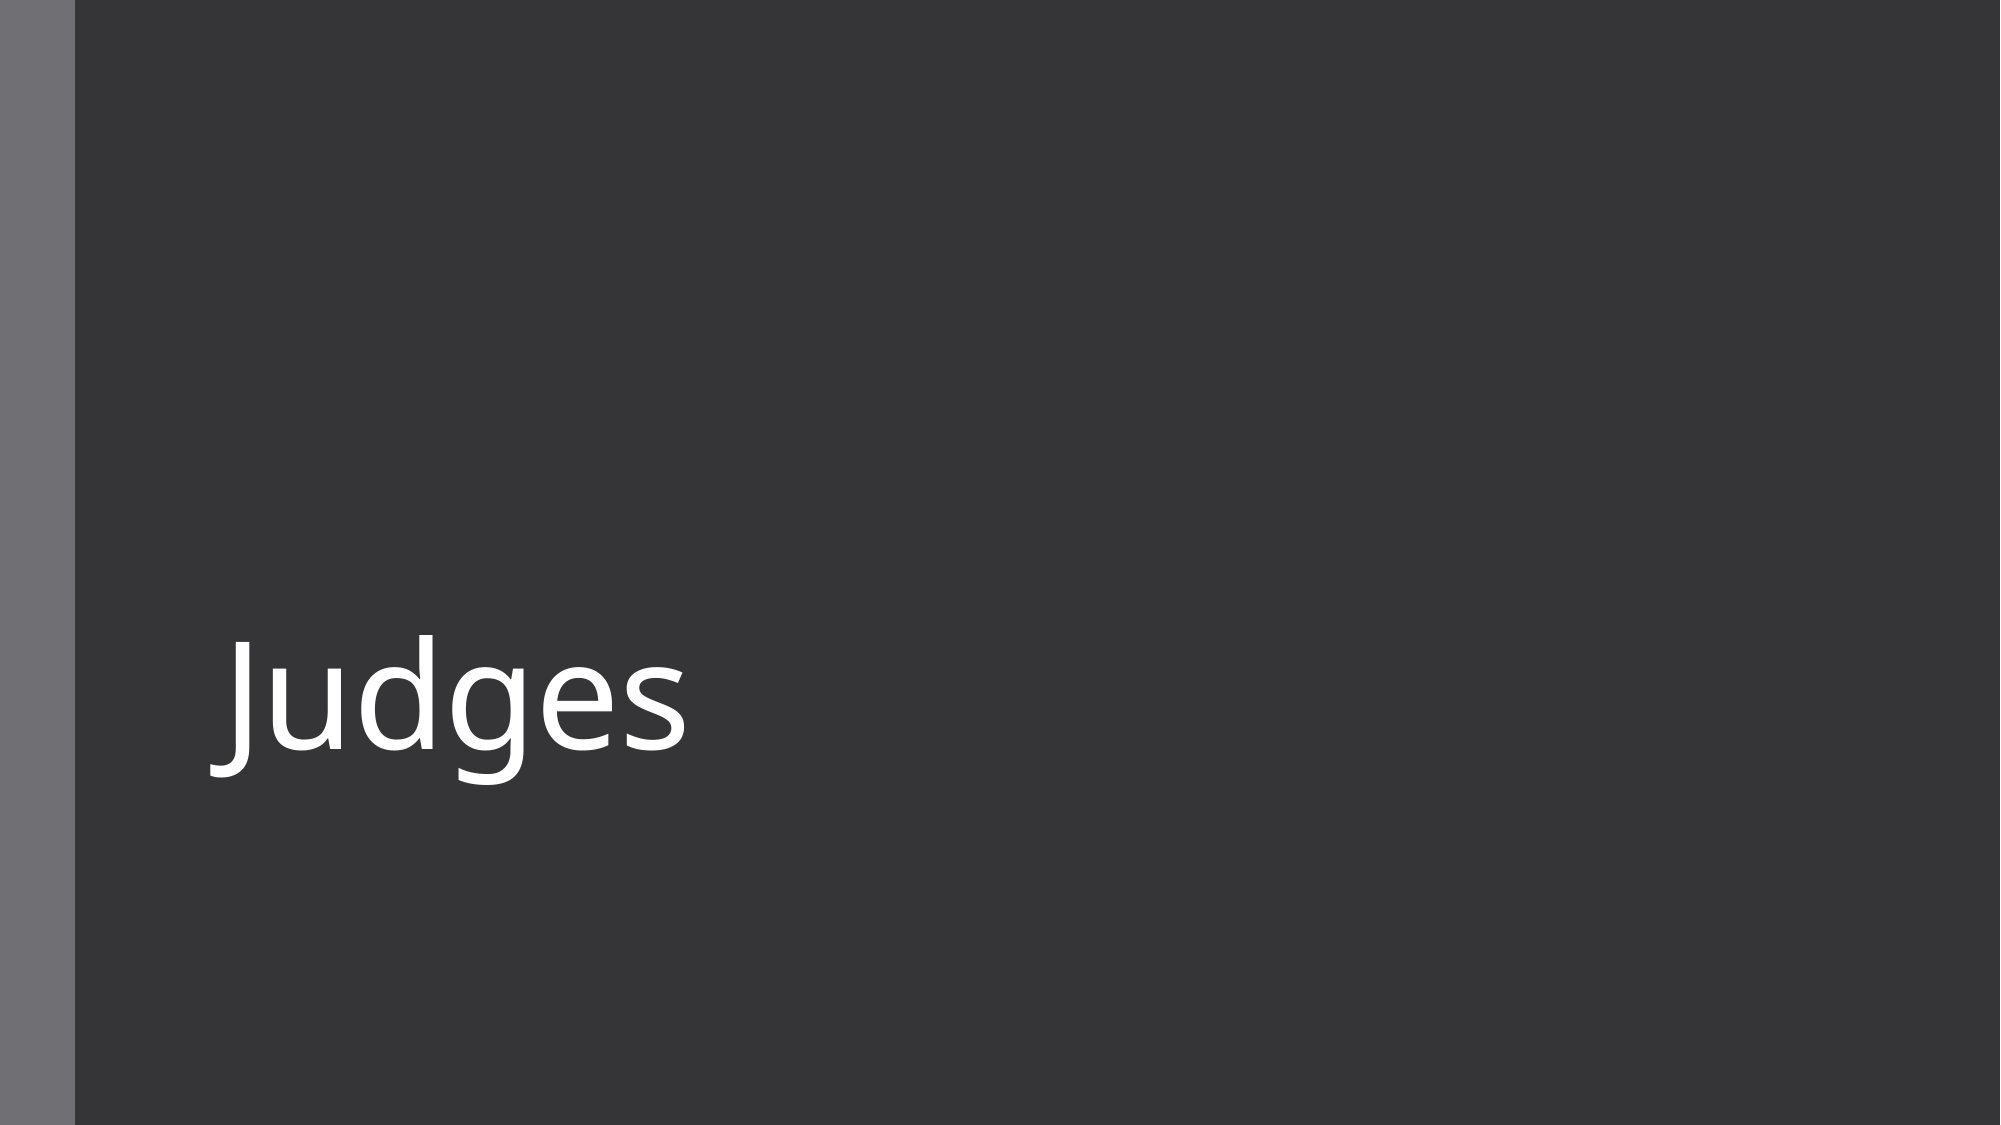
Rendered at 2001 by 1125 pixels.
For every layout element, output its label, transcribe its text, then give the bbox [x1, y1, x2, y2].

title Judges [206, 124, 1752, 788]
